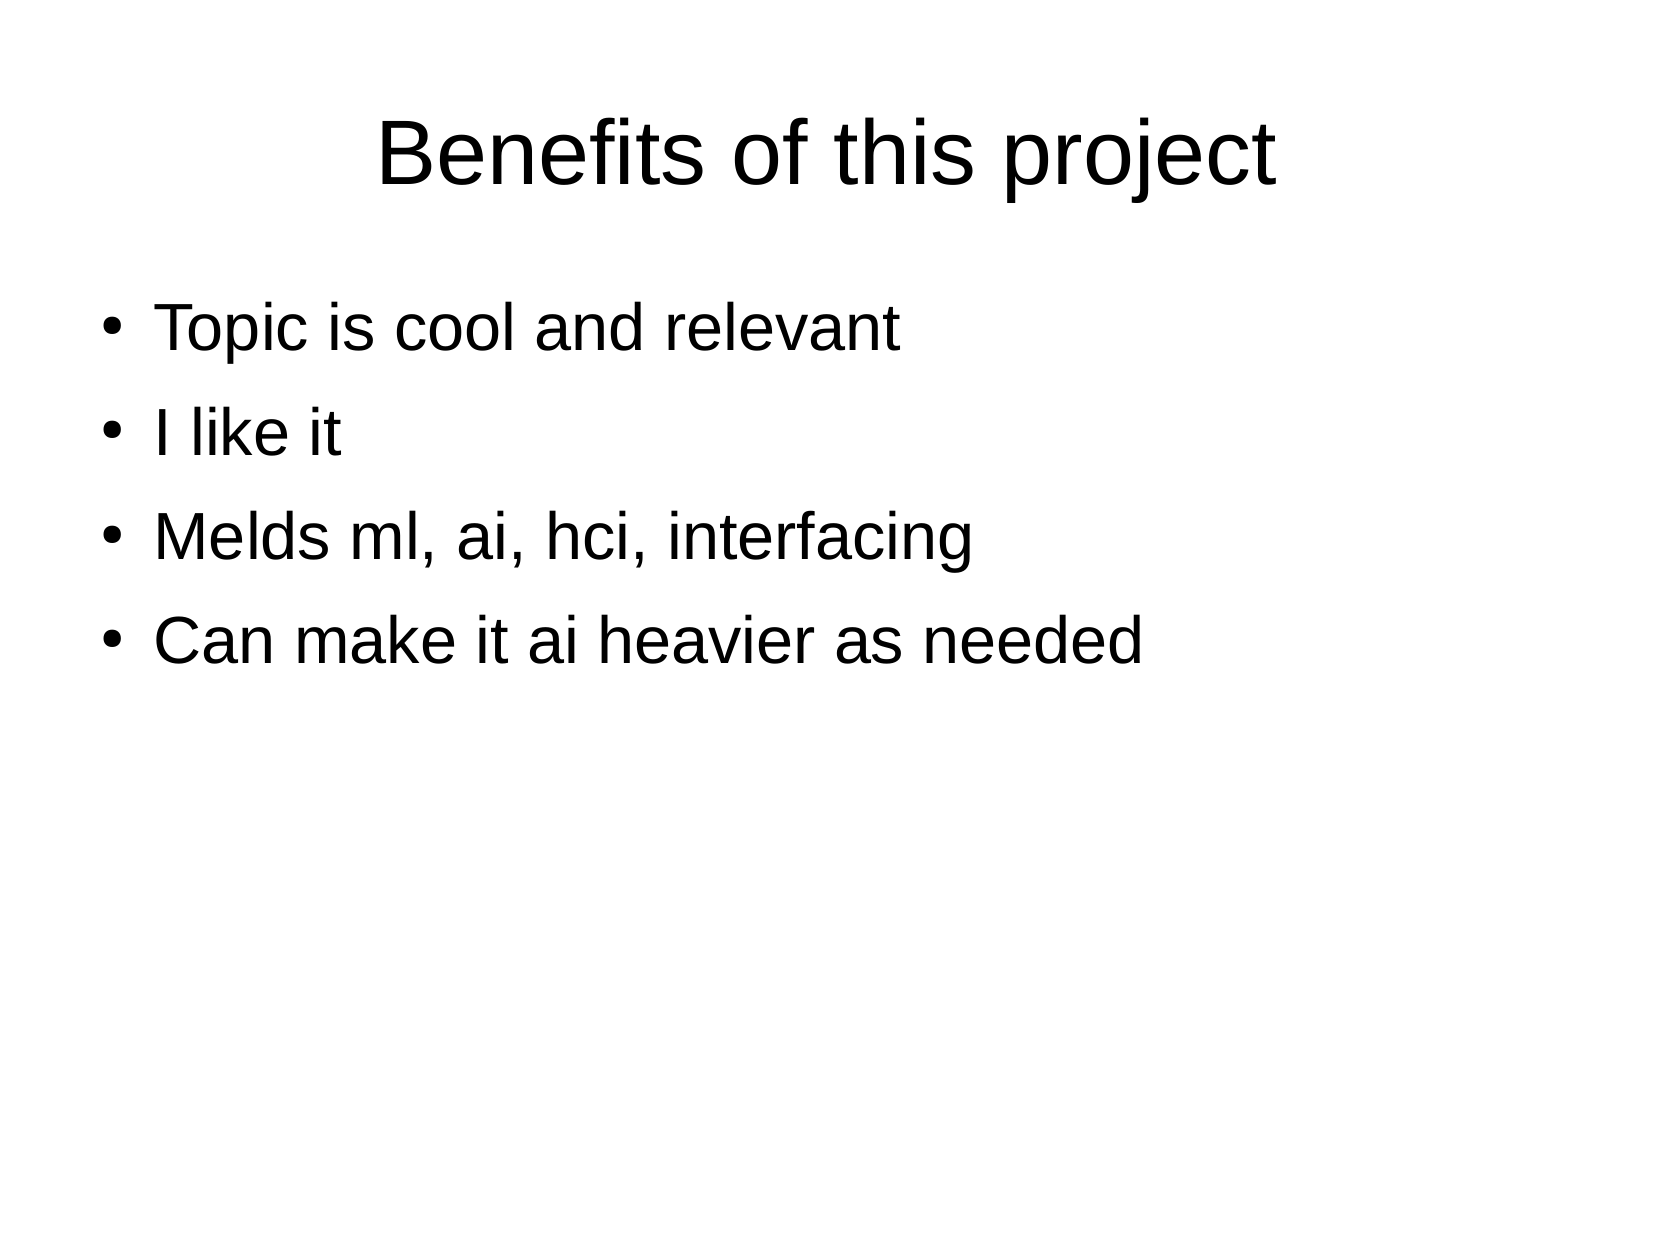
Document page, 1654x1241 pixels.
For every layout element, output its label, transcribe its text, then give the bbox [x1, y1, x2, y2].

title Benefits of this project [82, 49, 1571, 257]
list Topic is cool and relevant I like it Melds ml, ai, hci, interfacing Can make it ai heavier as needed [82, 290, 1571, 1010]
